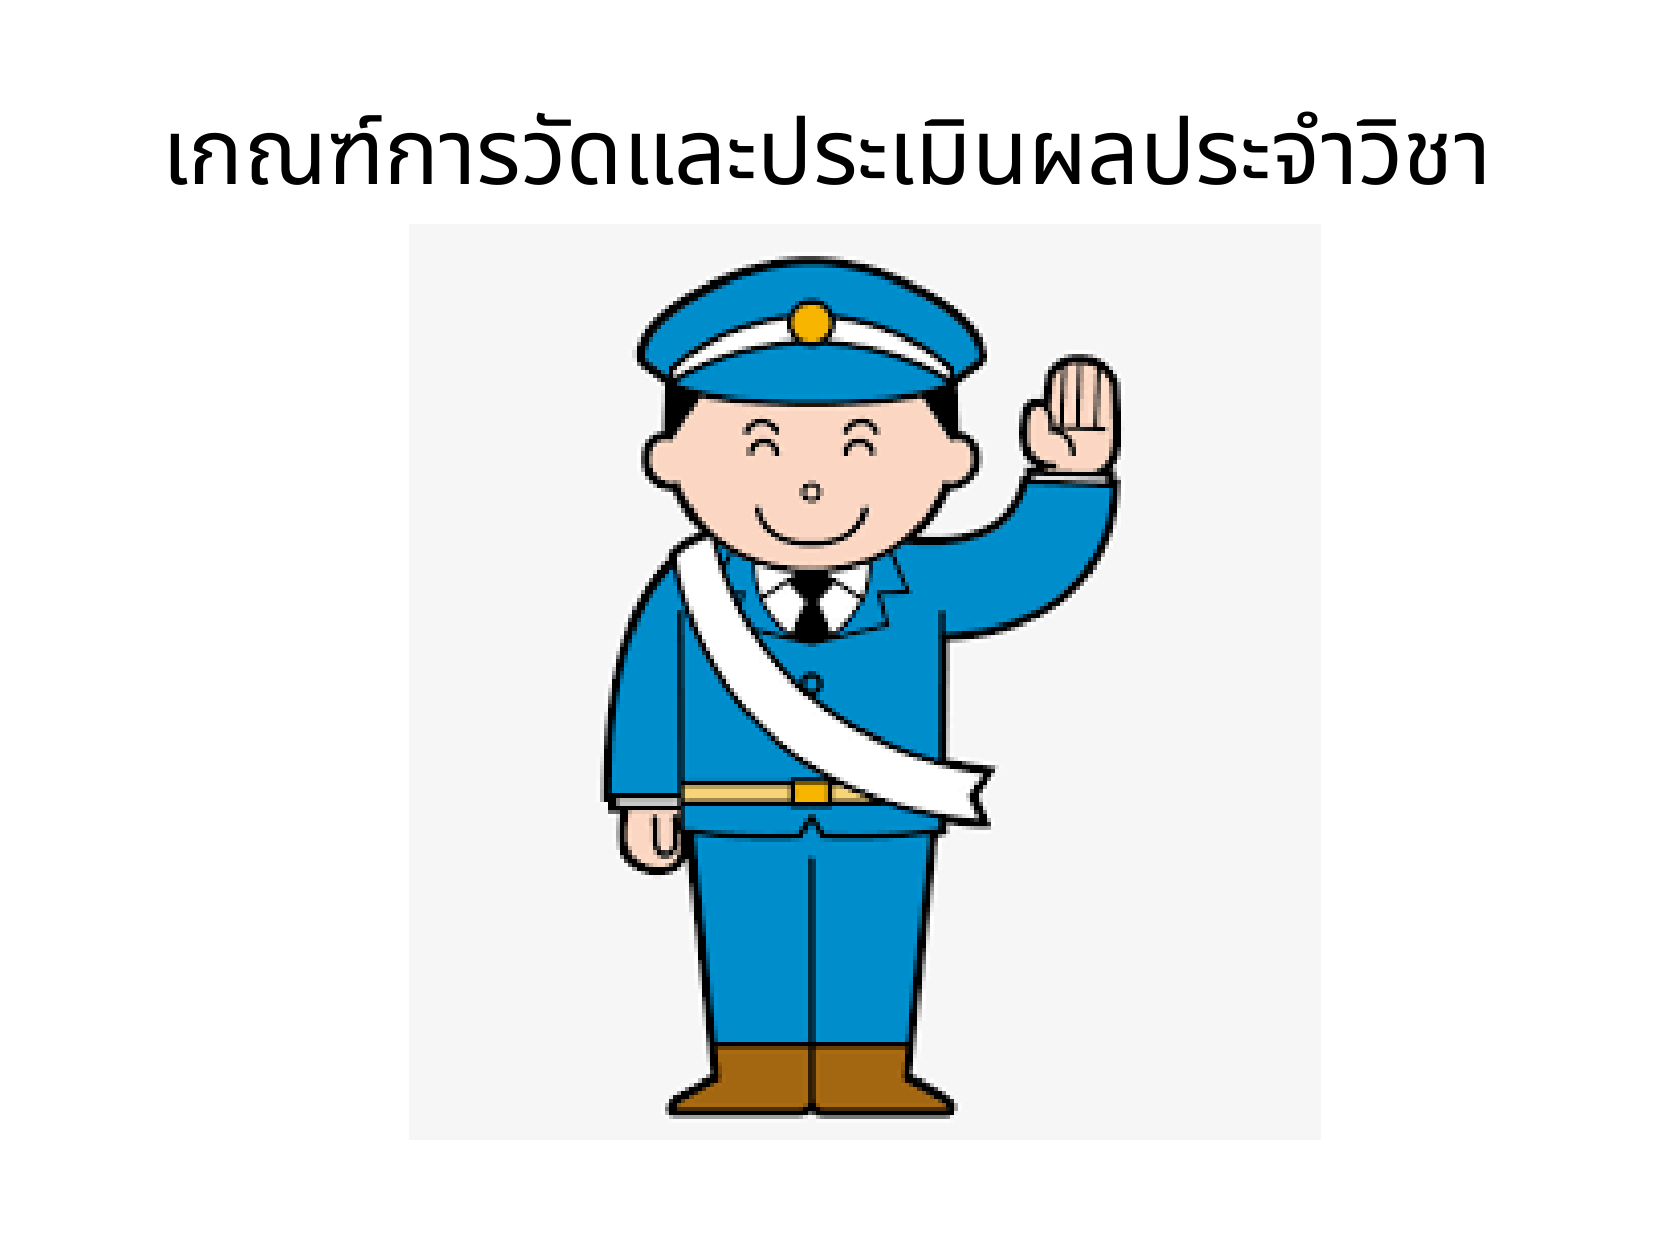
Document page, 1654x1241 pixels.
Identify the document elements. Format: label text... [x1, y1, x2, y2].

picture [409, 224, 1321, 1141]
title เกณฑ์การวัดและประเมินผลประจำวิชา [82, 49, 1571, 257]
